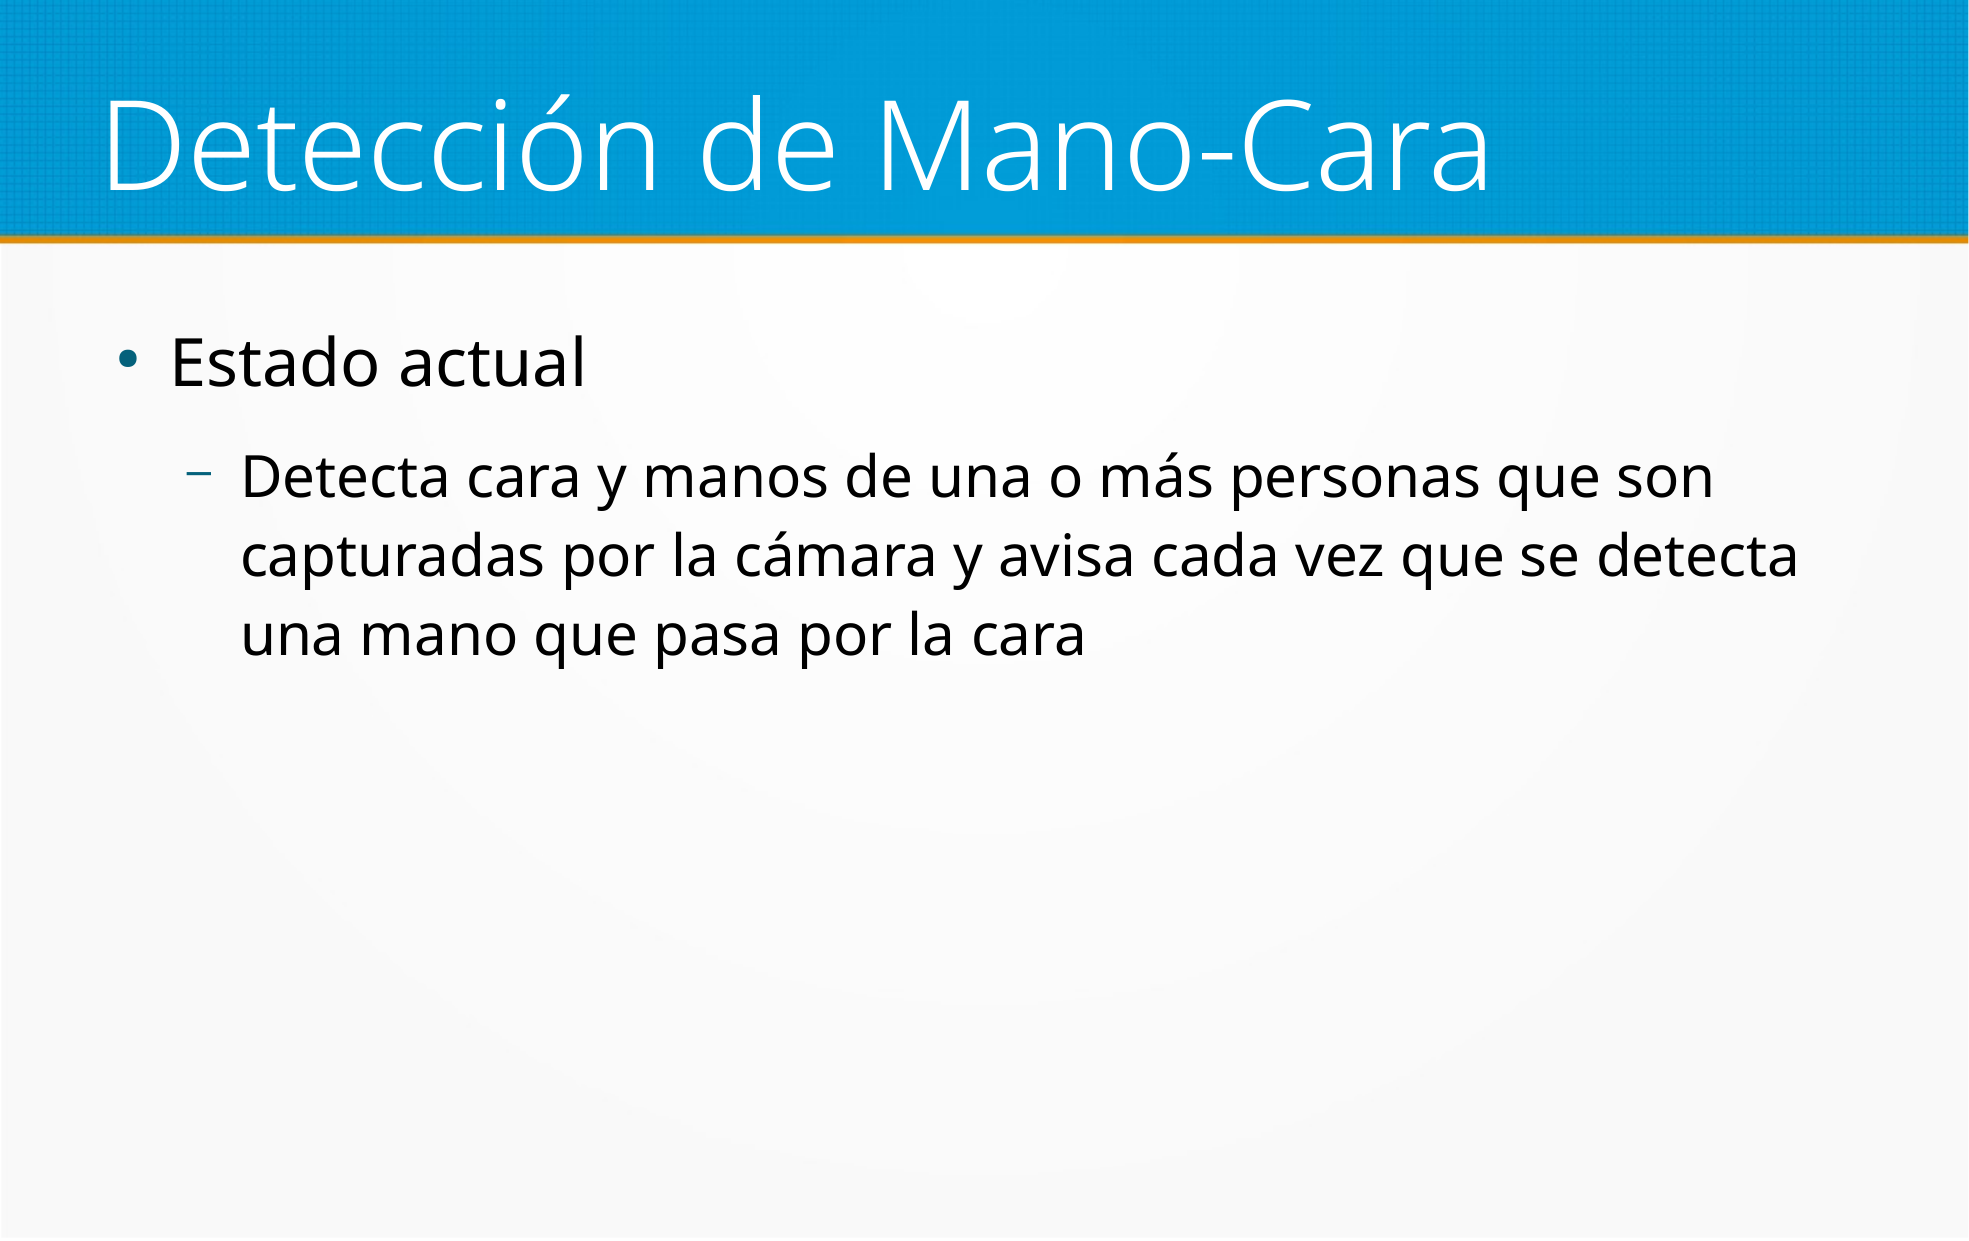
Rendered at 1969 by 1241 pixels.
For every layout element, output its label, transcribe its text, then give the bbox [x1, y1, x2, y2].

list Estado actual Detecta cara y manos de una o más personas que son capturadas por la cámara y avisa cada vez que se detecta una mano que pasa por la cara [98, 315, 1861, 1081]
picture [0, 233, 1969, 1241]
title Detección de Mano-Cara [98, 19, 1870, 227]
